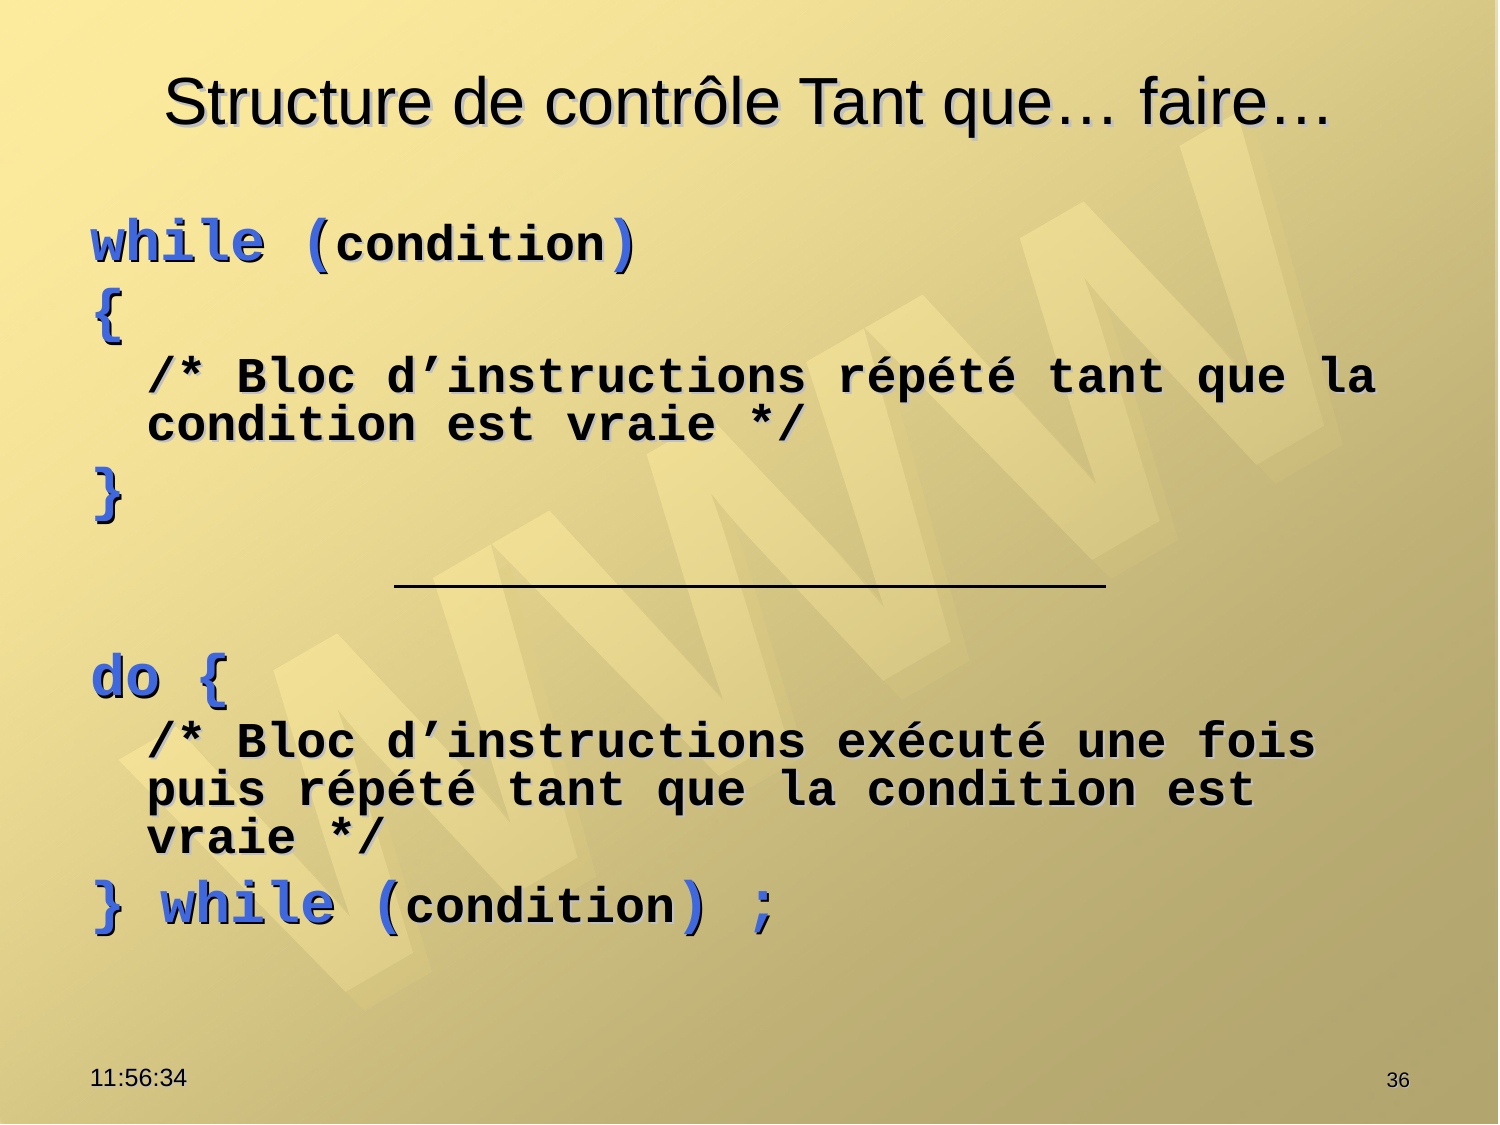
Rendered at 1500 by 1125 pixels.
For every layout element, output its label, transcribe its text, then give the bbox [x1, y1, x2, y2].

title Structure de contrôle Tant que… faire… [75, 45, 1426, 152]
text_box <numéro> [1074, 1058, 1426, 1100]
list while (condition) { /* Bloc d’instructions répété tant que la condition est vraie */ } do { /* Bloc d’instructions exécuté une fois puis répété tant que la condition est vraie */ } while (condition) ; [75, 208, 1426, 1007]
text_box 18:45:30 [74, 1058, 426, 1100]
